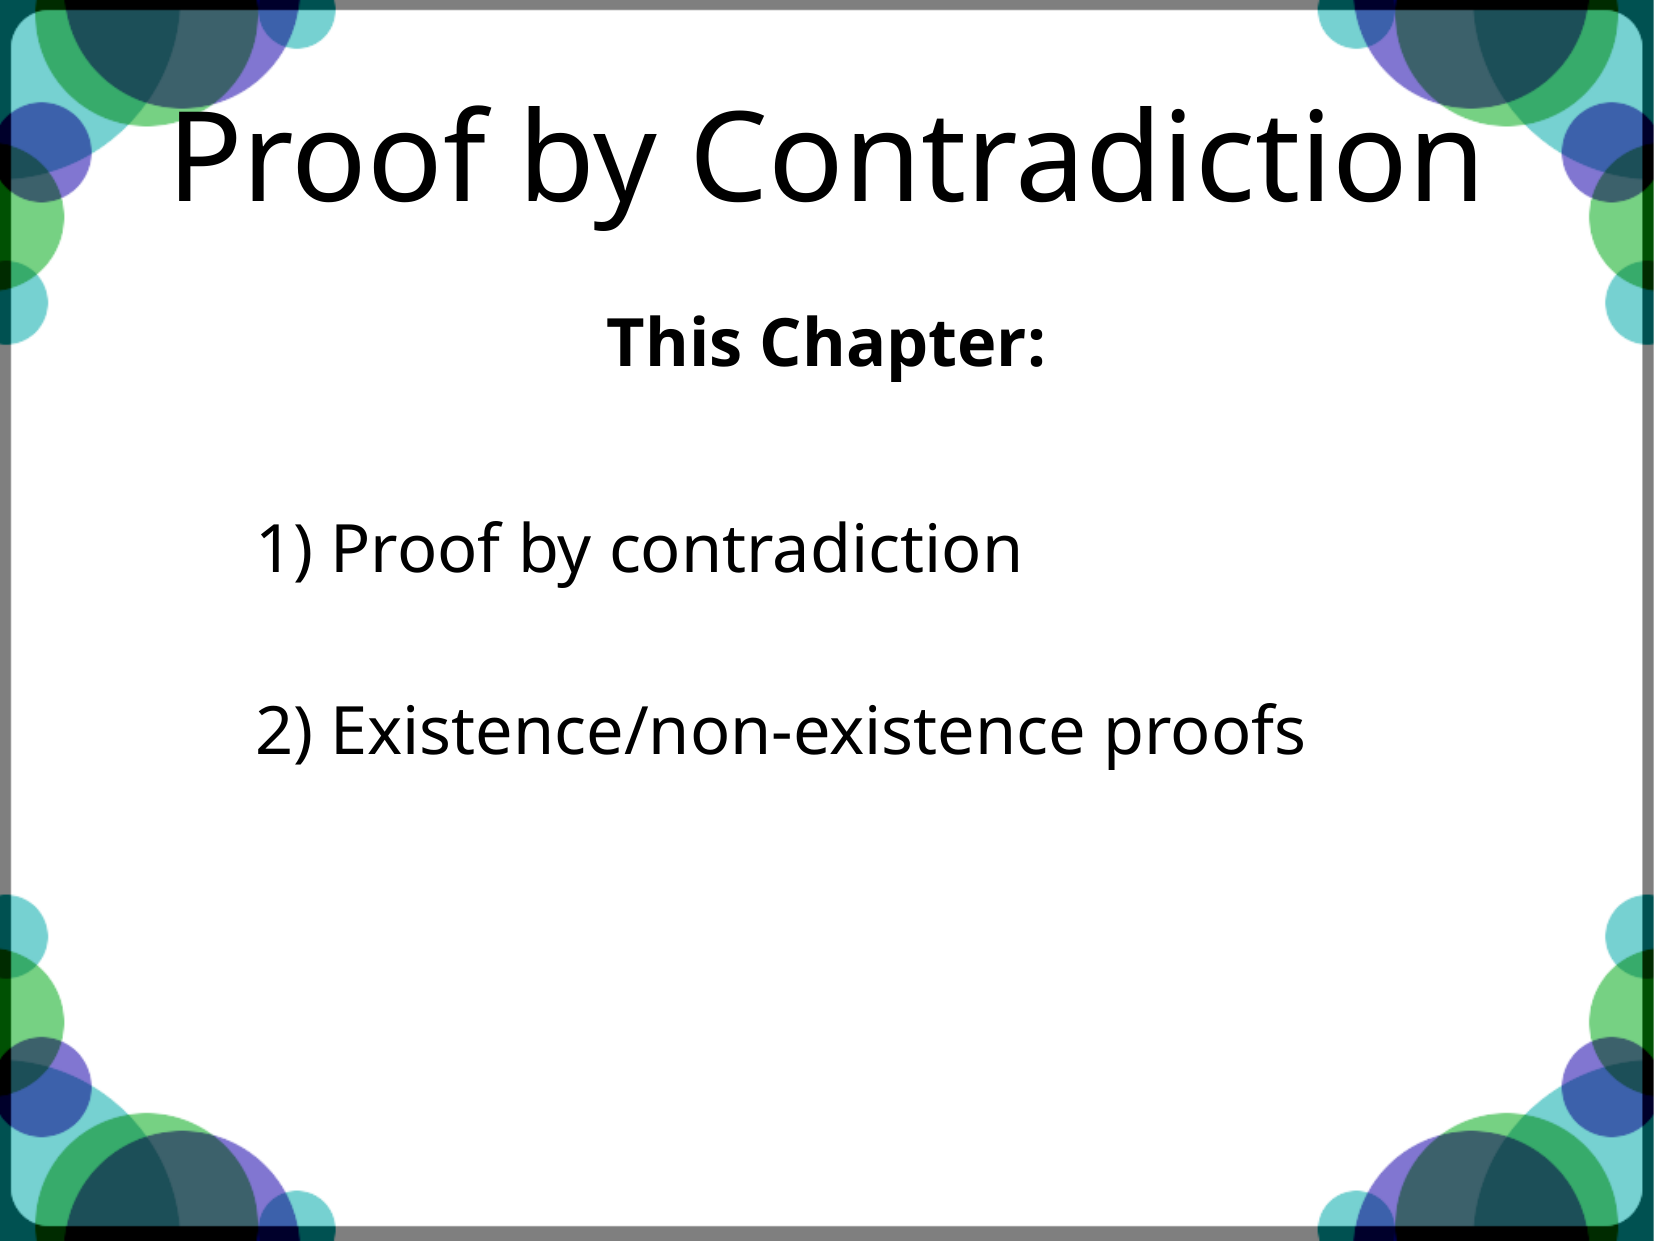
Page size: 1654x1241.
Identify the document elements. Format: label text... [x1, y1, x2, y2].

picture [0, 0, 1654, 1241]
subtitle This Chapter: [82, 290, 1571, 391]
text_box Proof by contradiction Existence/non-existence proofs [255, 405, 1411, 871]
title Proof by Contradiction [82, 49, 1571, 257]
